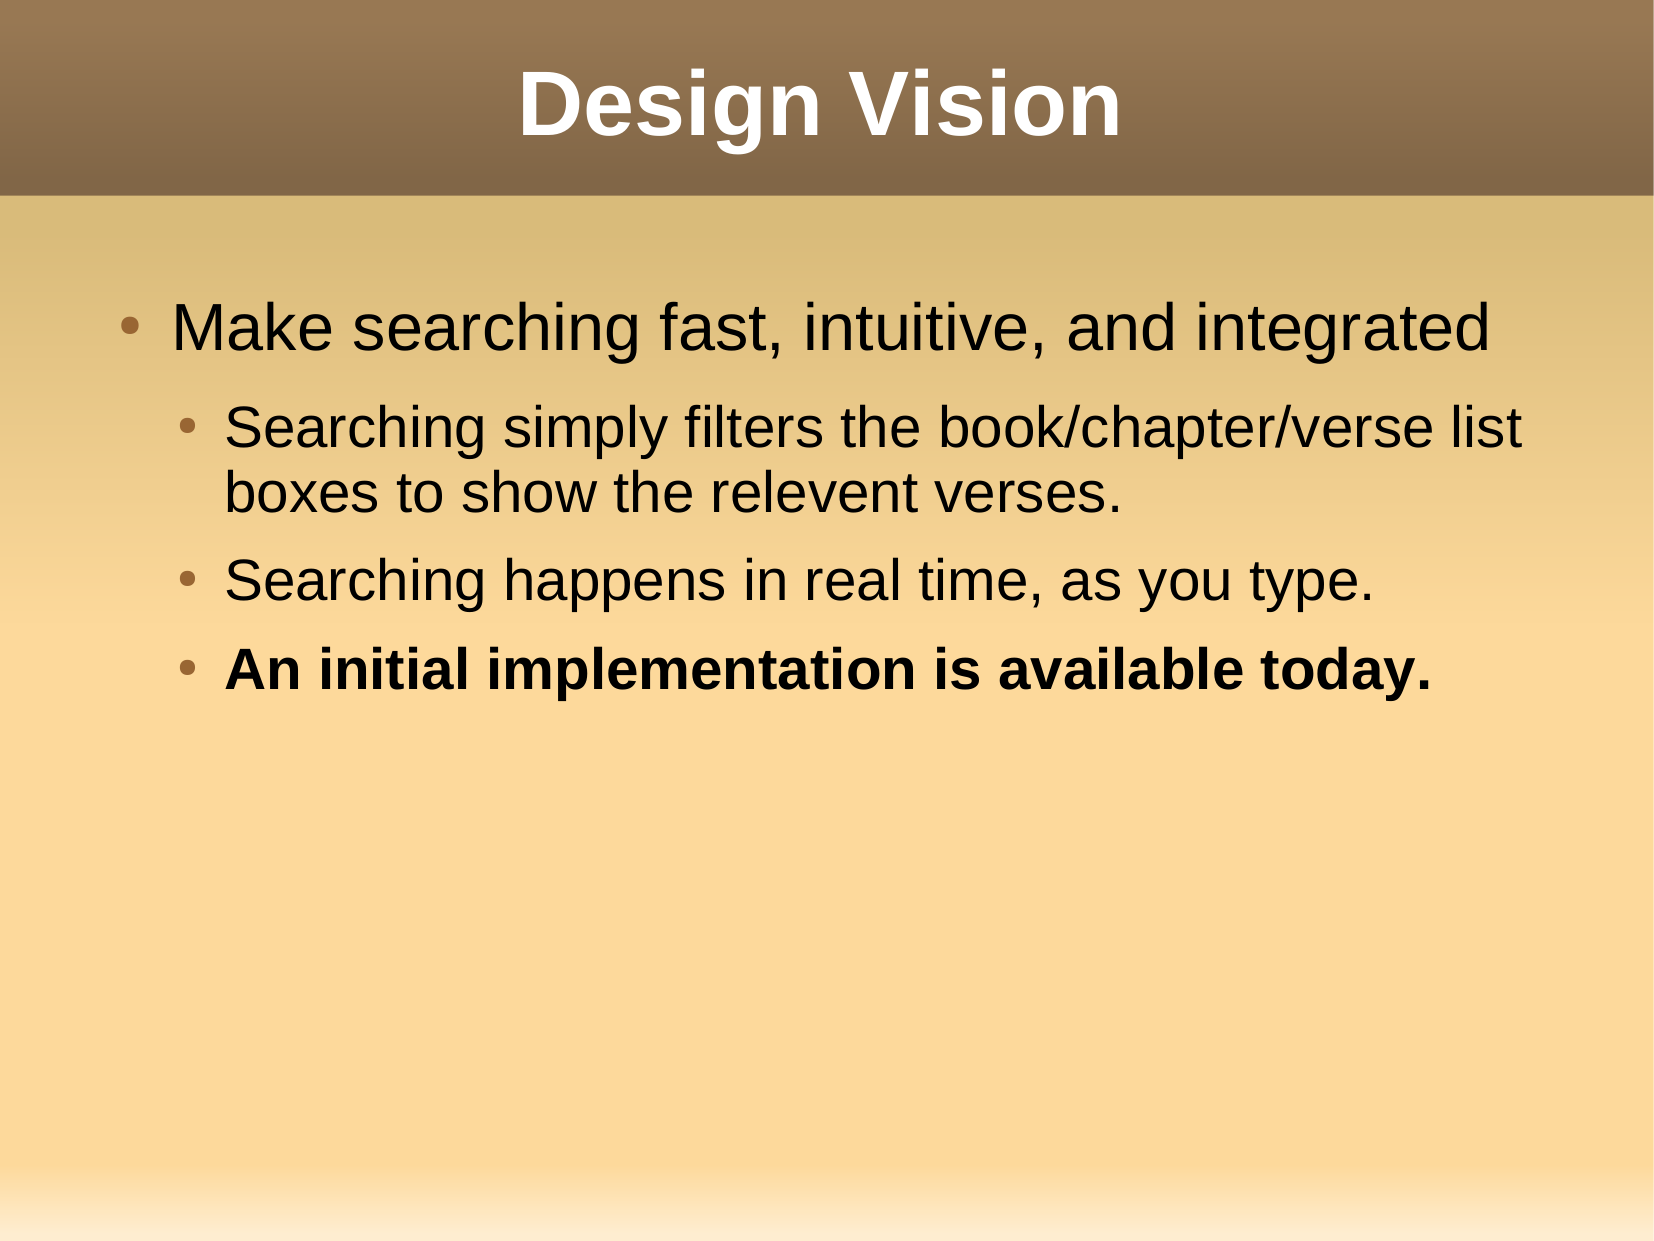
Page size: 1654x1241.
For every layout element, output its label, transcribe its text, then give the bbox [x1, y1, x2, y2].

list Make searching fast, intuitive, and integrated Searching simply filters the book/chapter/verse list boxes to show the relevent verses. Searching happens in real time, as you type. An initial implementation is available today. [82, 290, 1571, 1109]
title Design Vision [76, 0, 1565, 208]
picture [0, 0, 1654, 1241]
